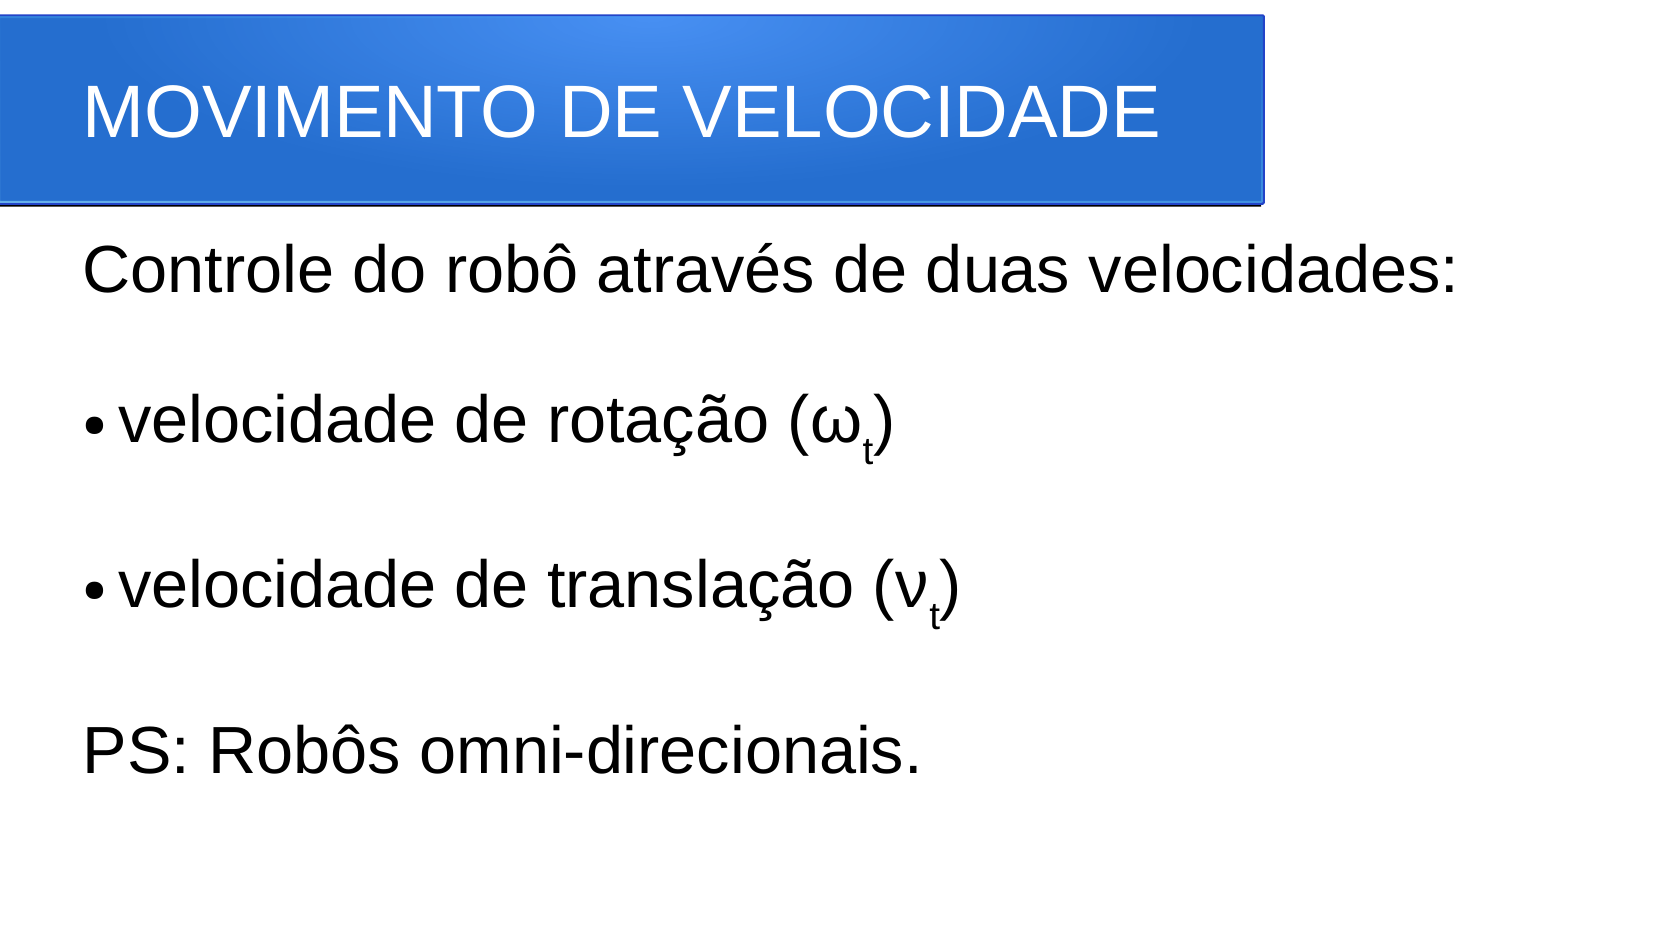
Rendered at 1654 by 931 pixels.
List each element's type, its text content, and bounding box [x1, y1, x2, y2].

title MOVIMENTO DE VELOCIDADE [82, 35, 1235, 189]
subtitle Controle do robô através de duas velocidades: velocidade de rotação (ωt) velocidade de translação (νt) PS: Robôs omni-direcionais. [82, 232, 1571, 788]
